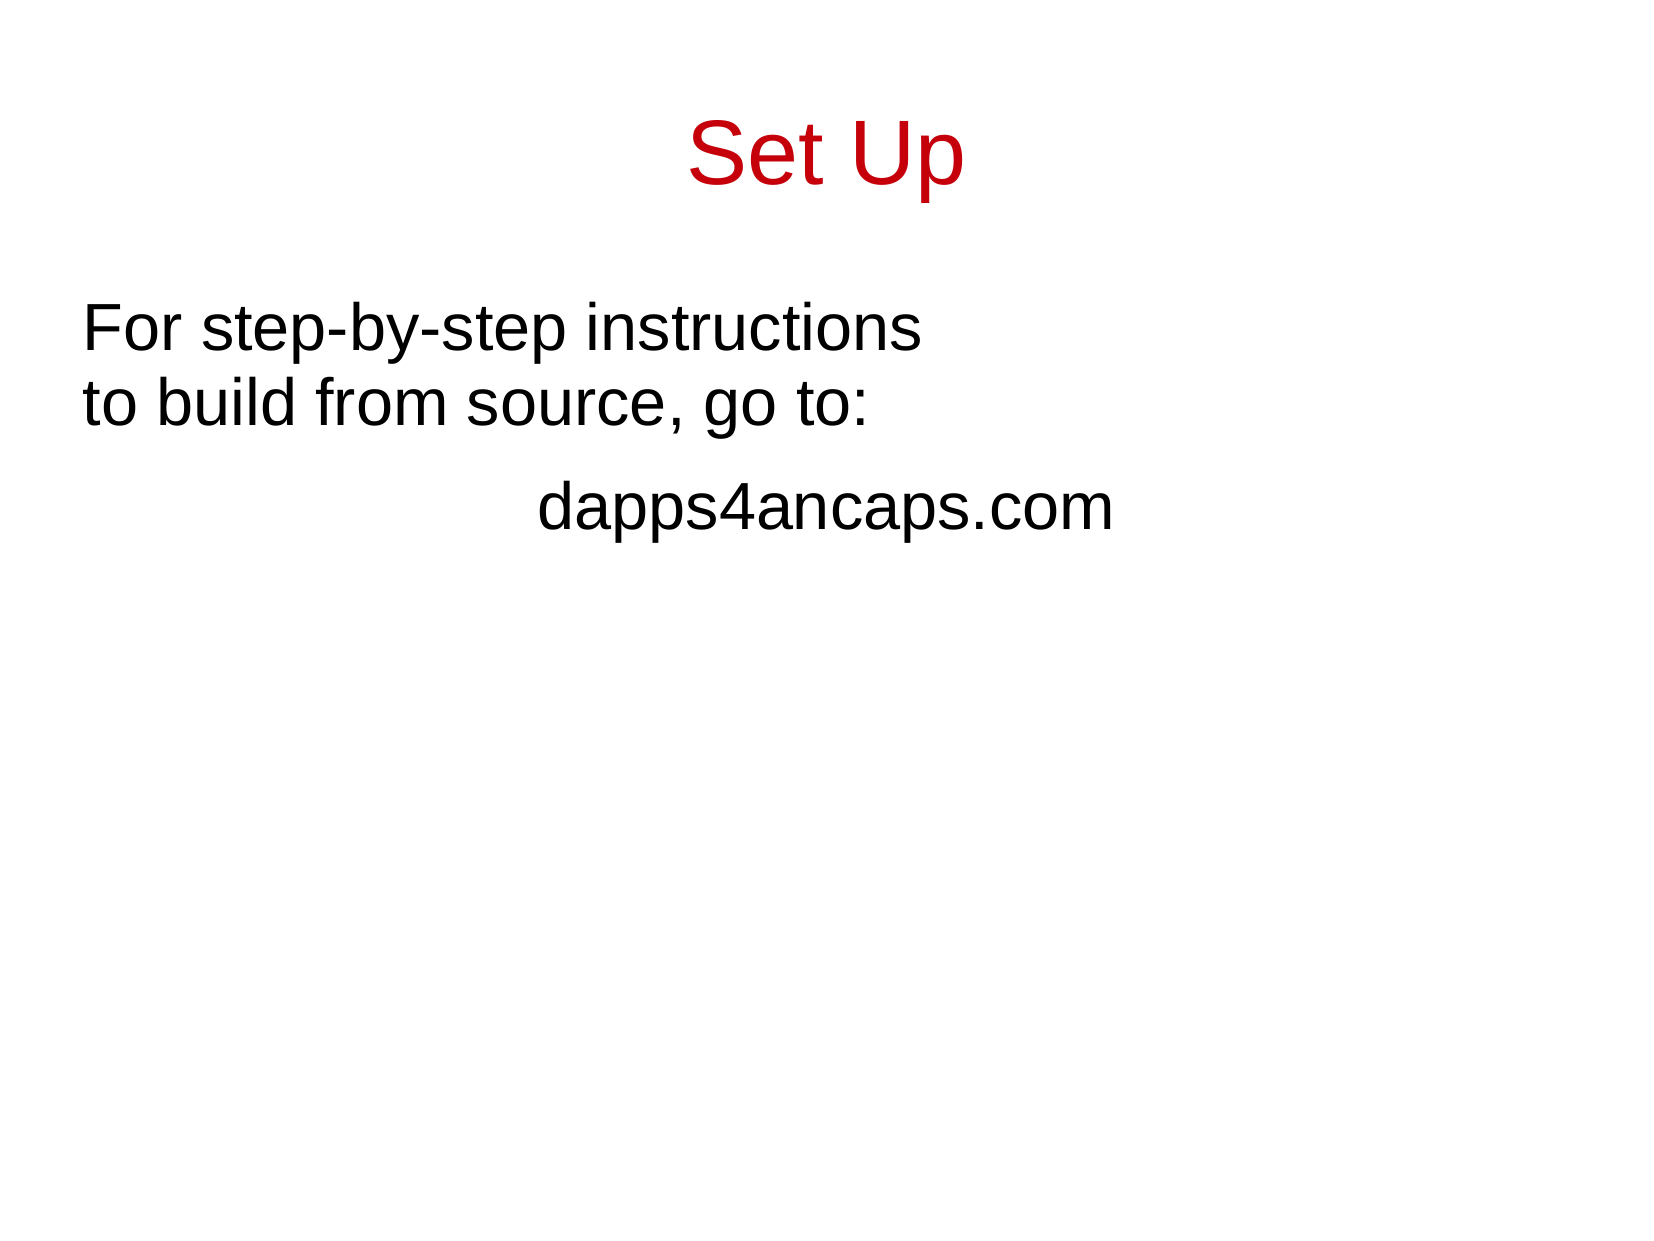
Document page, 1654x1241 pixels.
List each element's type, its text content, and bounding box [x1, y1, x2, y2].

list For step-by-step instructions to build from source, go to: dapps4ancaps.com [82, 290, 1571, 1010]
title Set Up [82, 49, 1571, 257]
